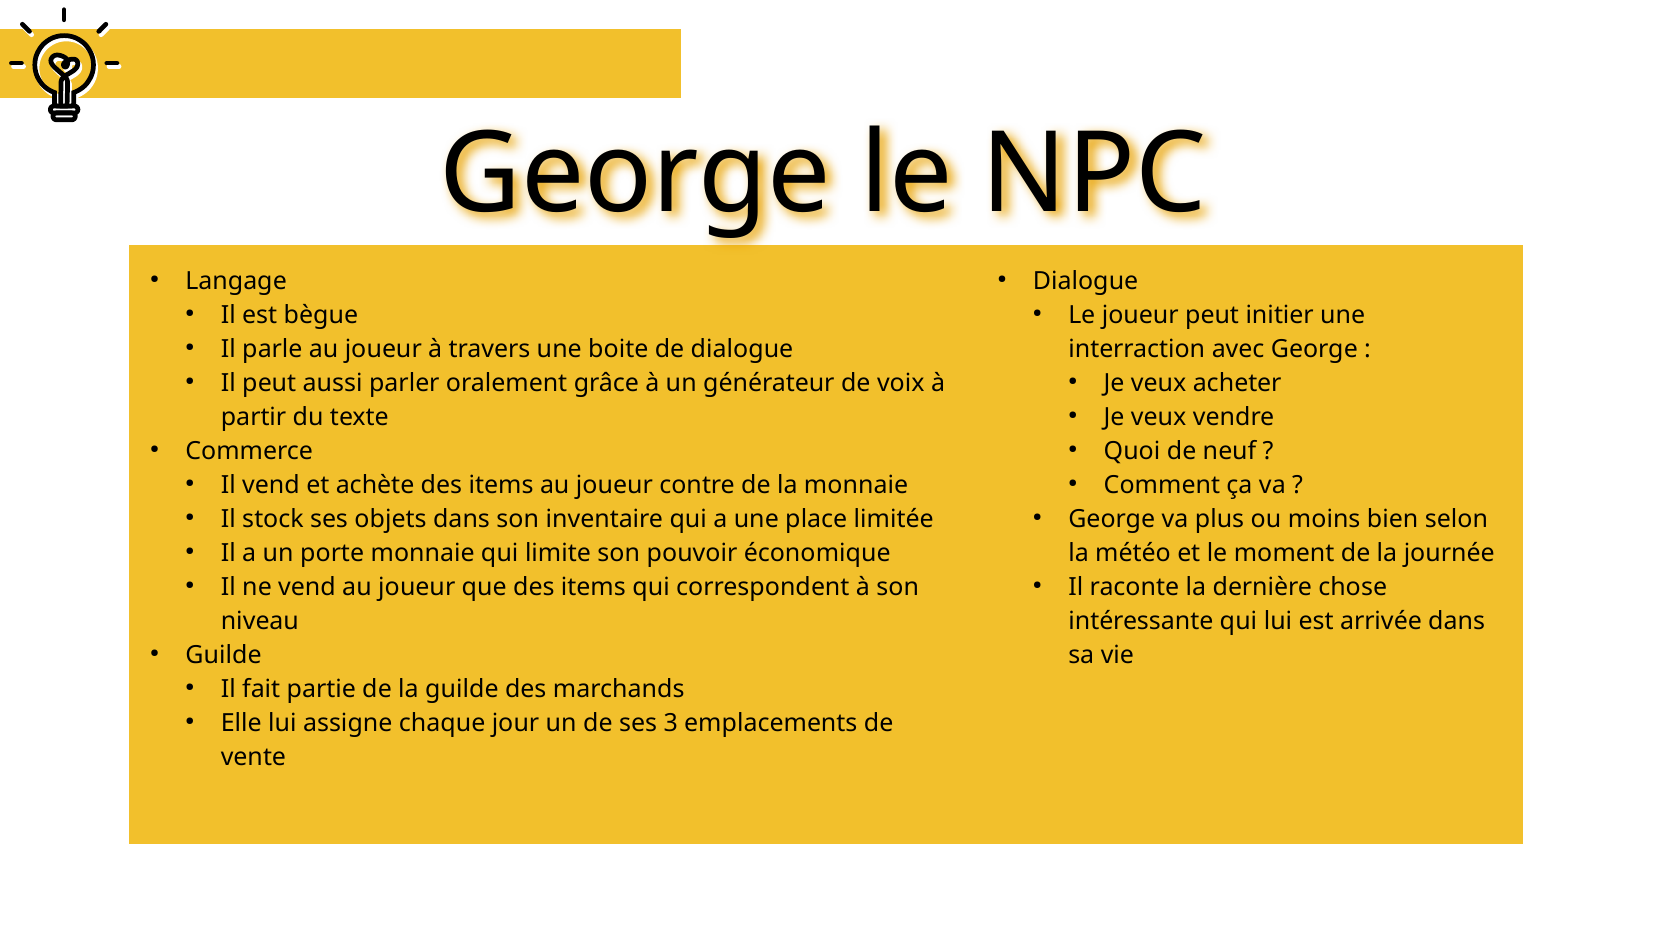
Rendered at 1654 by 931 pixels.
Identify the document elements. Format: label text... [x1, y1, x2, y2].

text_box Dialogue Le joueur peut initier une interraction avec George : Je veux acheter Je veux vendre Quoi de neuf ? Comment ça va ? George va plus ou moins bien selon la météo et le moment de la journée Il raconte la dernière chose intéressante qui lui est arrivée dans sa vie [997, 262, 1501, 826]
text_box Langage Il est bègue Il parle au joueur à travers une boite de dialogue Il peut aussi parler oralement grâce à un générateur de voix à partir du texte Commerce Il vend et achète des items au joueur contre de la monnaie Il stock ses objets dans son inventaire qui a une place limitée Il a un porte monnaie qui limite son pouvoir économique Il ne vend au joueur que des items qui correspondent à son niveau Guilde Il fait partie de la guilde des marchands Elle lui assigne chaque jour un de ses 3 emplacements de vente [150, 262, 953, 826]
title George le NPC [265, 88, 1381, 248]
